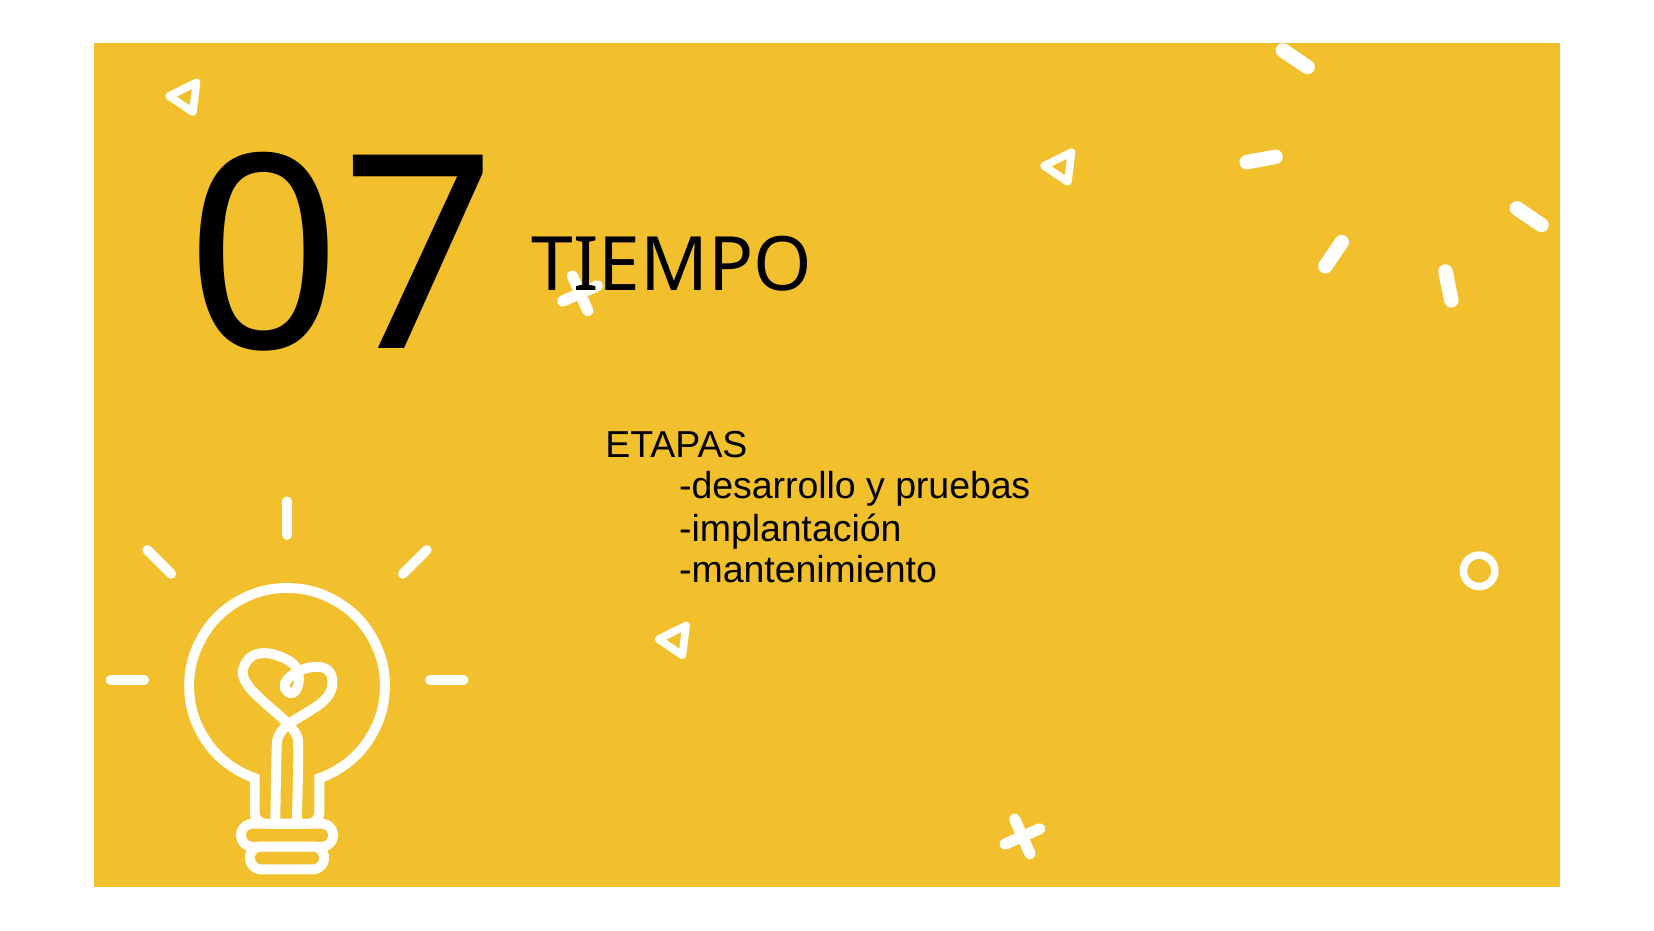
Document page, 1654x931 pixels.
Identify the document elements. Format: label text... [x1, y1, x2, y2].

text_box ETAPAS -desarrollo y pruebas -implantación -mantenimiento [590, 415, 1359, 599]
title TIEMPO [532, 138, 1595, 384]
title 07 [186, 59, 532, 428]
